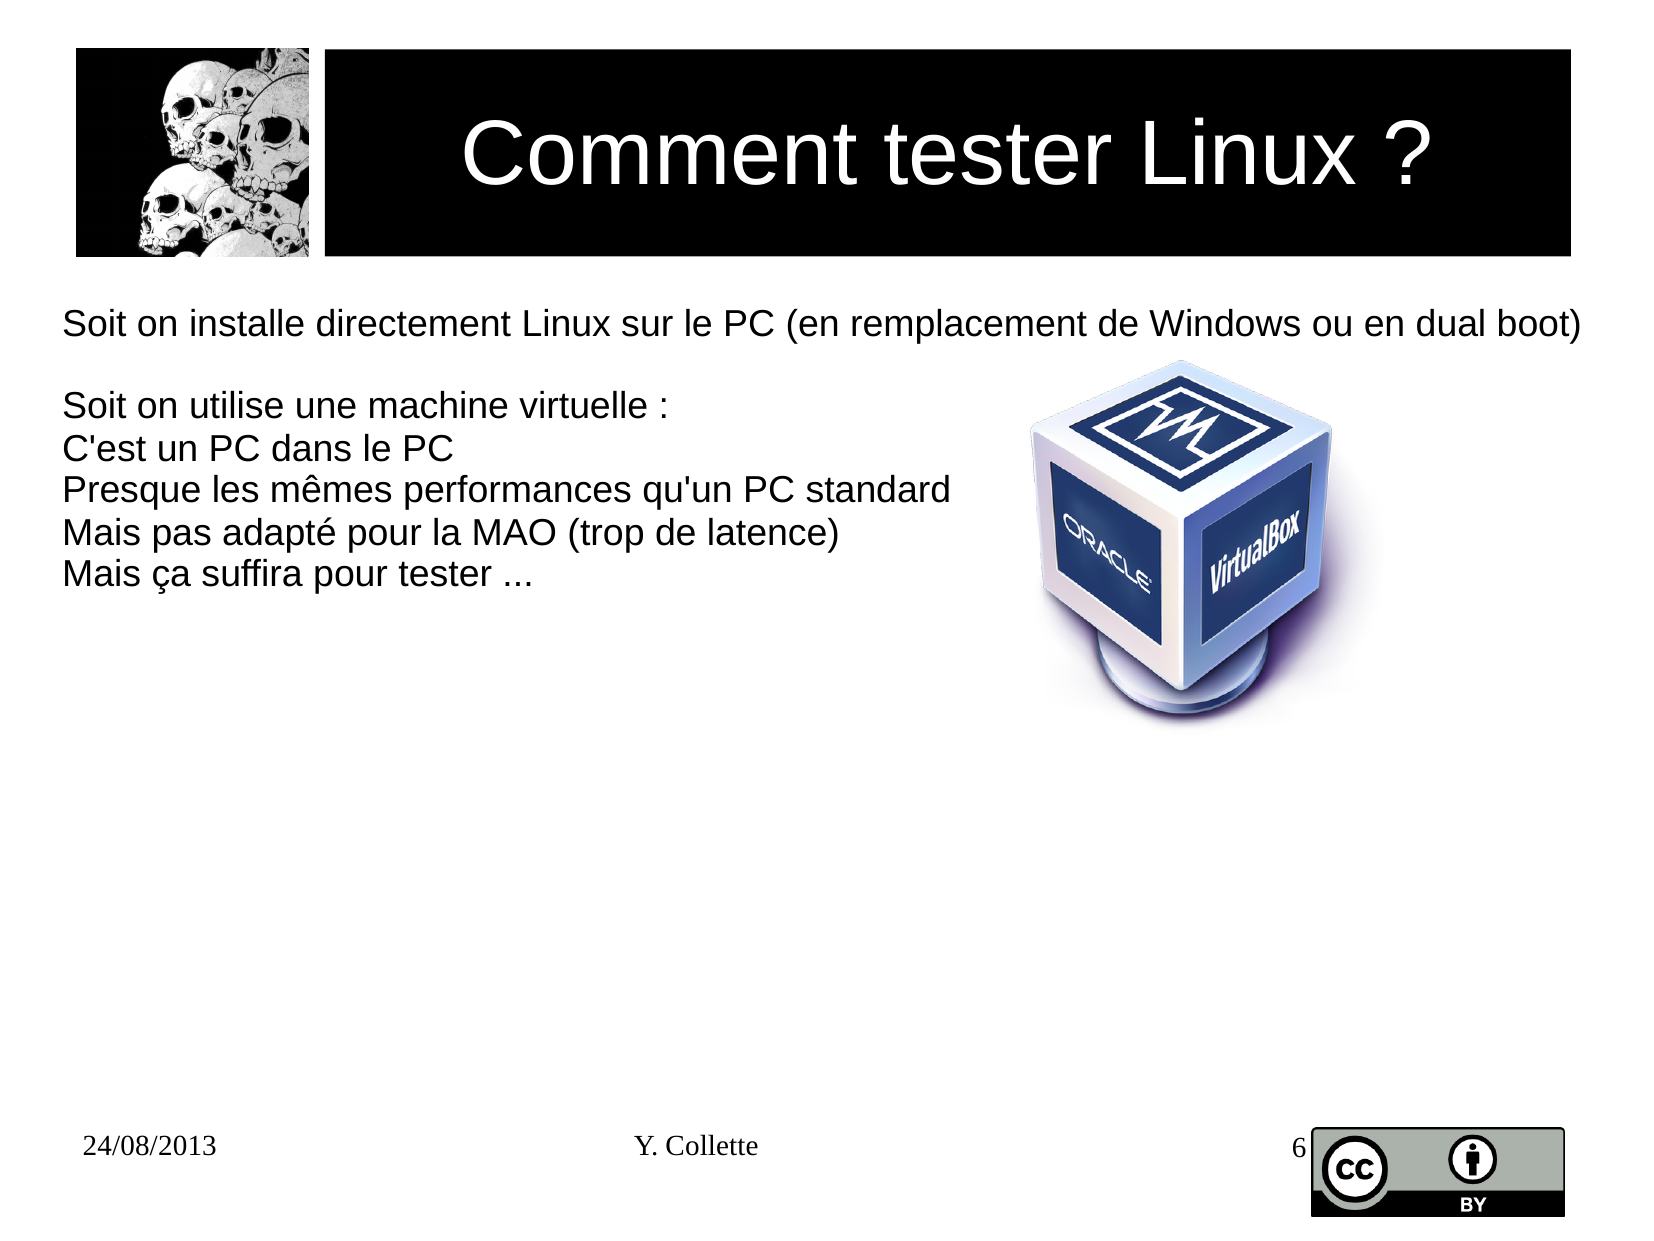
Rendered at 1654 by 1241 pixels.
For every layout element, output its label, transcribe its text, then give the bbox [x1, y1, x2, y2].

text_box Soit on installe directement Linux sur le PC (en remplacement de Windows ou en dual boot) [47, 295, 1619, 353]
picture [76, 48, 309, 257]
text_box Soit on utilise une machine virtuelle : C'est un PC dans le PC Presque les mêmes performances qu'un PC standard Mais pas adapté pour la MAO (trop de latence) Mais ça suffira pour tester ... [47, 377, 1015, 603]
picture [1015, 357, 1403, 745]
picture [1311, 1127, 1565, 1217]
title Comment tester Linux ? [324, 49, 1571, 257]
